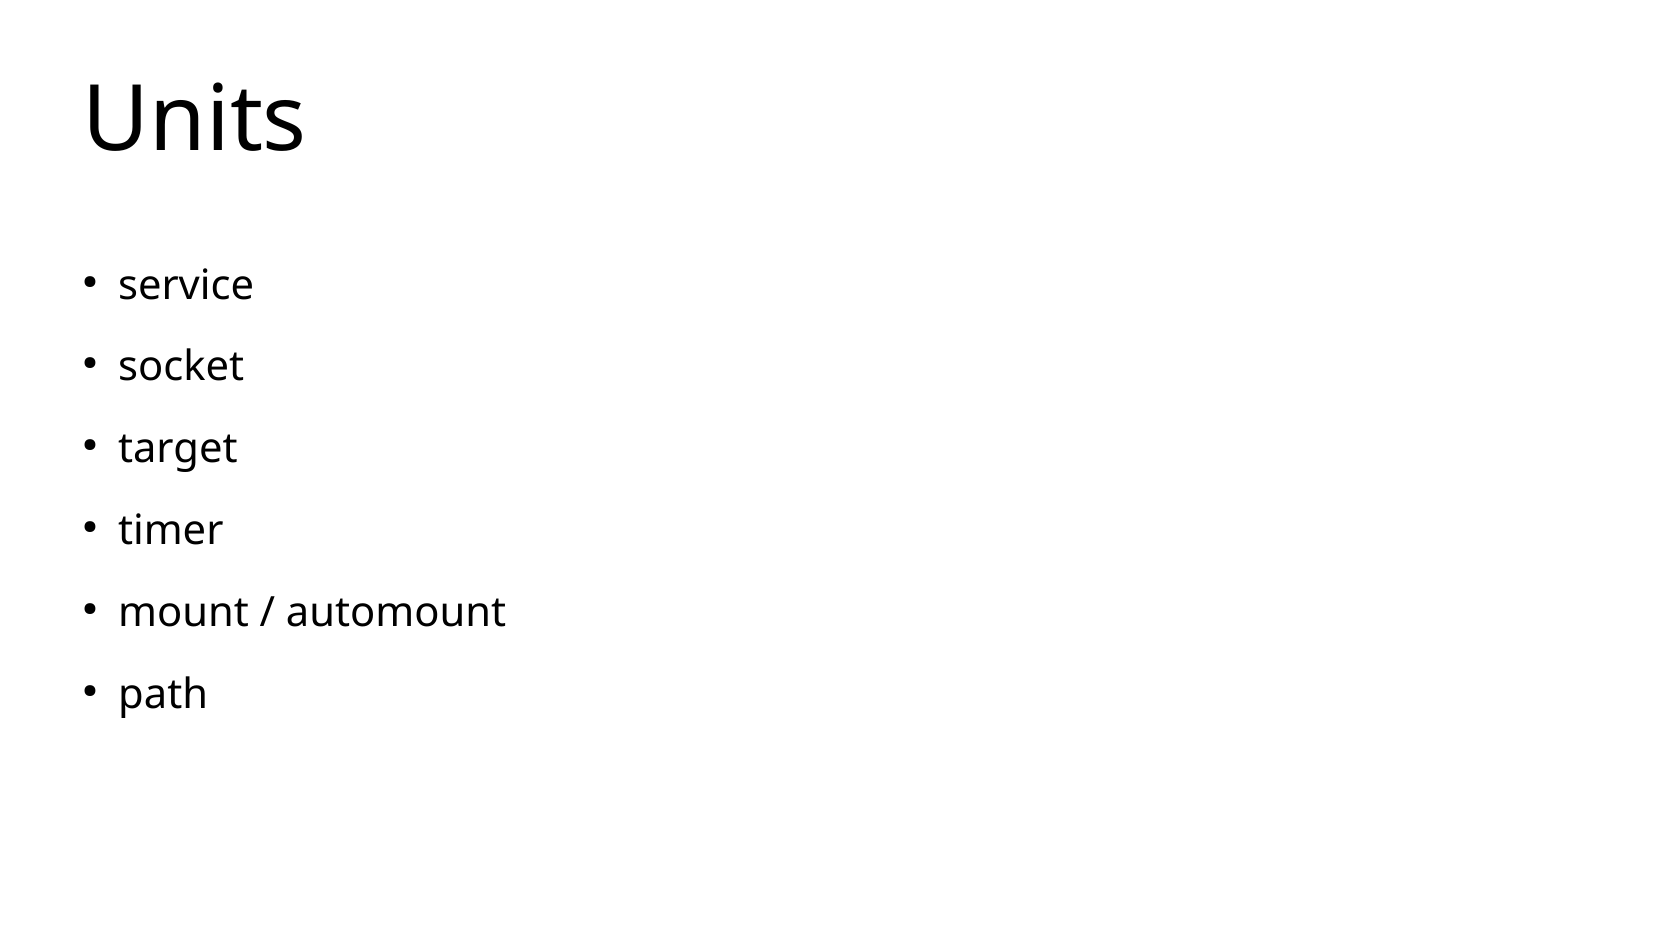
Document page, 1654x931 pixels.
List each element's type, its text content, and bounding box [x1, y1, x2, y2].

subtitle service socket target timer mount / automount path [82, 217, 1571, 758]
title Units [82, 37, 1571, 193]
